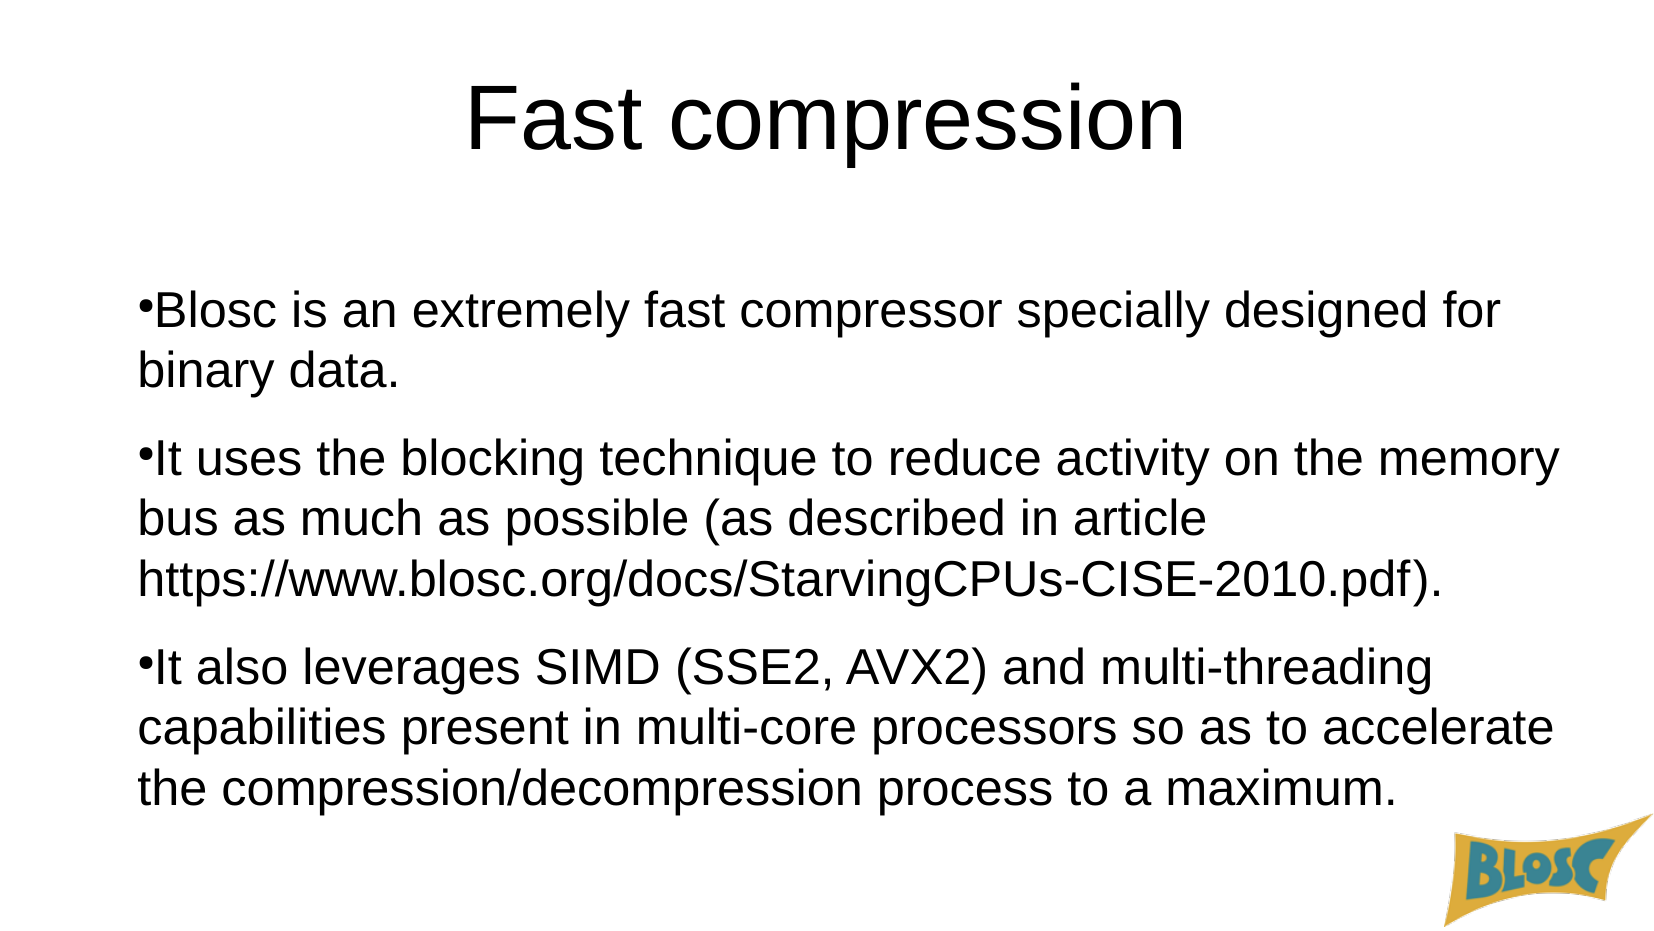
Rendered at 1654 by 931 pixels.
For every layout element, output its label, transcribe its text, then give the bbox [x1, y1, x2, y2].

list Blosc is an extremely fast compressor specially designed for binary data. It uses the blocking technique to reduce activity on the memory bus as much as possible (as described in article https://www.blosc.org/docs/StarvingCPUs-CISE-2010.pdf). It also leverages SIMD (SSE2, AVX2) and multi-threading capabilities present in multi-core processors so as to accelerate the compression/decompression process to a maximum. [82, 276, 1571, 863]
title Fast compression [82, 35, 1571, 191]
picture [1444, 813, 1654, 928]
